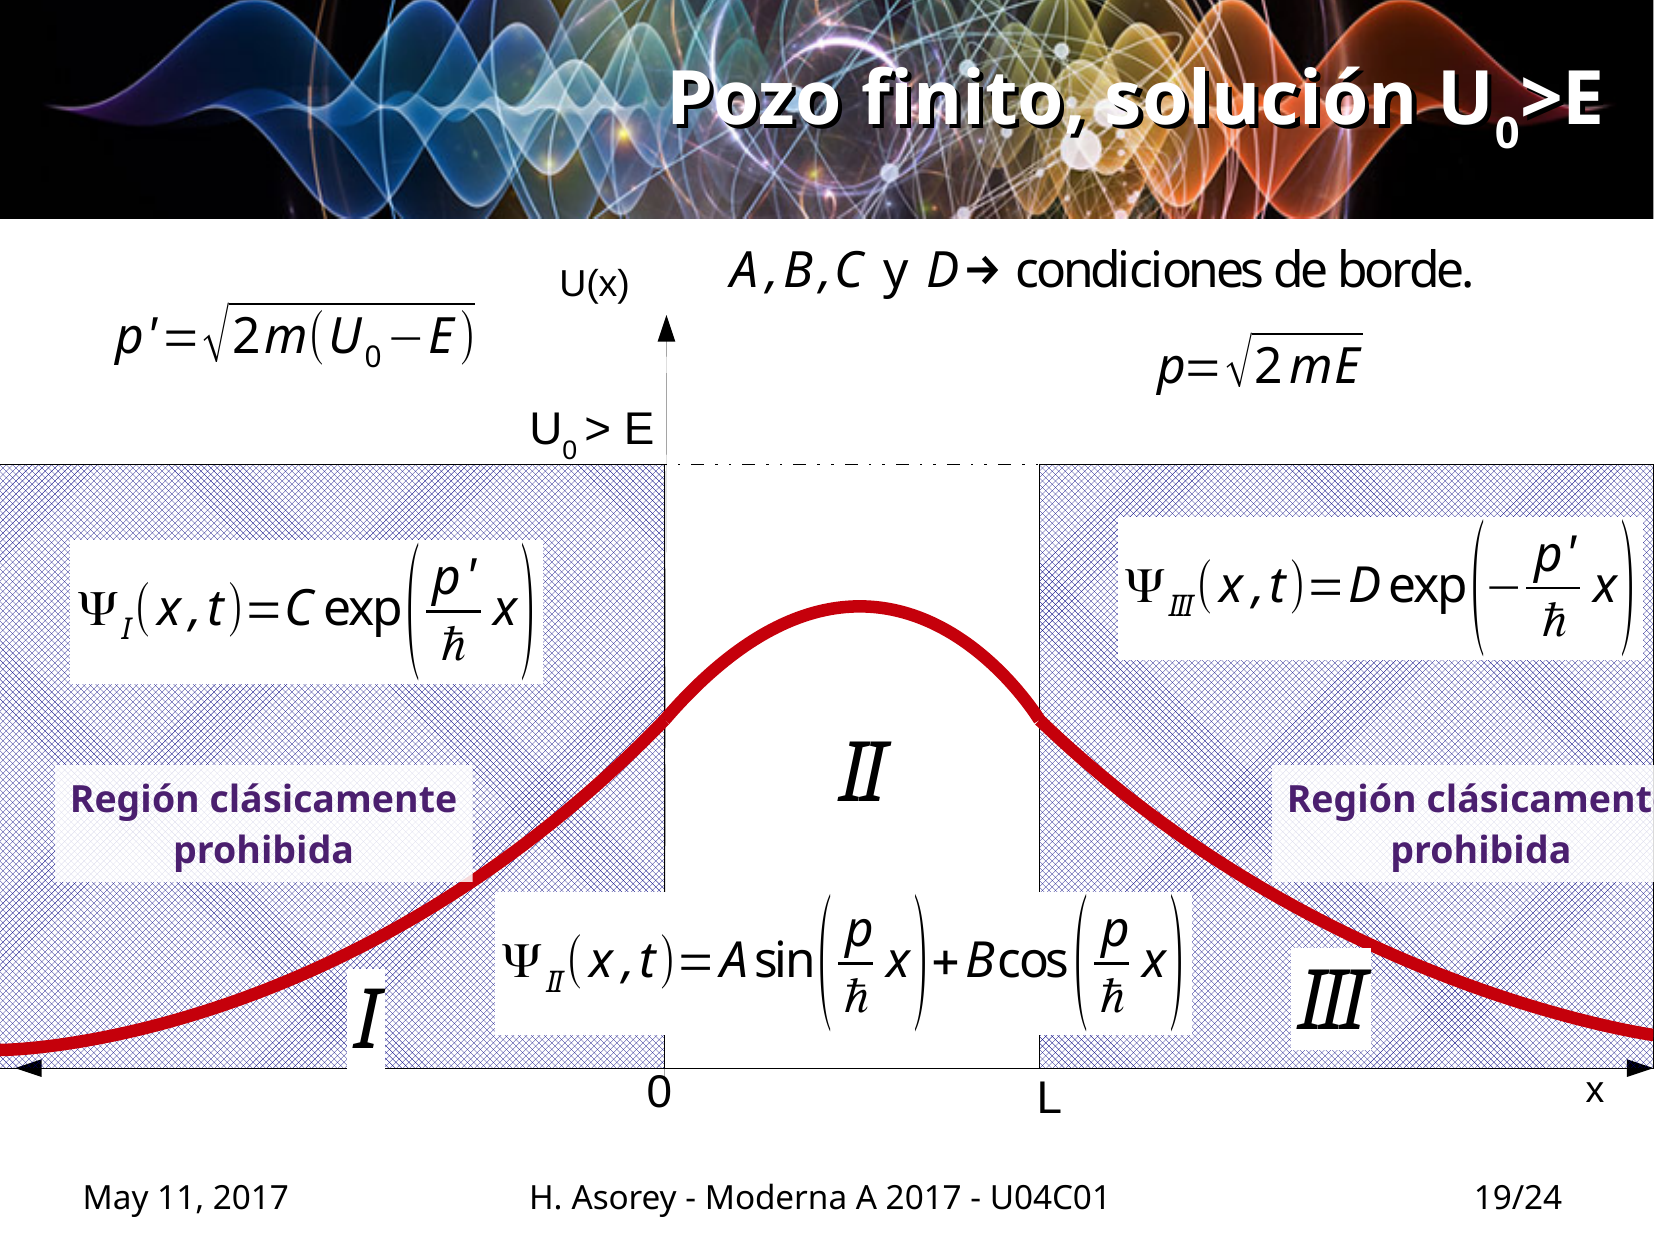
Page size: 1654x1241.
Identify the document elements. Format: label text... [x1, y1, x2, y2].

chart [495, 892, 1193, 1036]
chart [1117, 517, 1643, 660]
text_box Región clásicamente prohibida [55, 765, 415, 872]
text_box x [1570, 1061, 1642, 1152]
chart [70, 540, 543, 684]
text_box L [1021, 1065, 1093, 1156]
text_box [1039, 730, 1654, 1069]
text_box [0, 730, 665, 1069]
chart [831, 720, 892, 822]
text_box Región clásicamente prohibida [1272, 765, 1632, 872]
text_box U0 > E [514, 395, 670, 486]
text_box U(x) [544, 255, 646, 346]
text_box [1039, 464, 1654, 1028]
title Pozo finito, solución U0>E [45, 15, 1606, 191]
text_box [0, 464, 665, 1043]
chart [1290, 948, 1372, 1051]
chart [1146, 330, 1371, 396]
chart [347, 969, 386, 1071]
text_box 0 [631, 1059, 703, 1150]
picture [0, 0, 1654, 219]
chart [105, 300, 483, 375]
chart [720, 239, 1480, 301]
